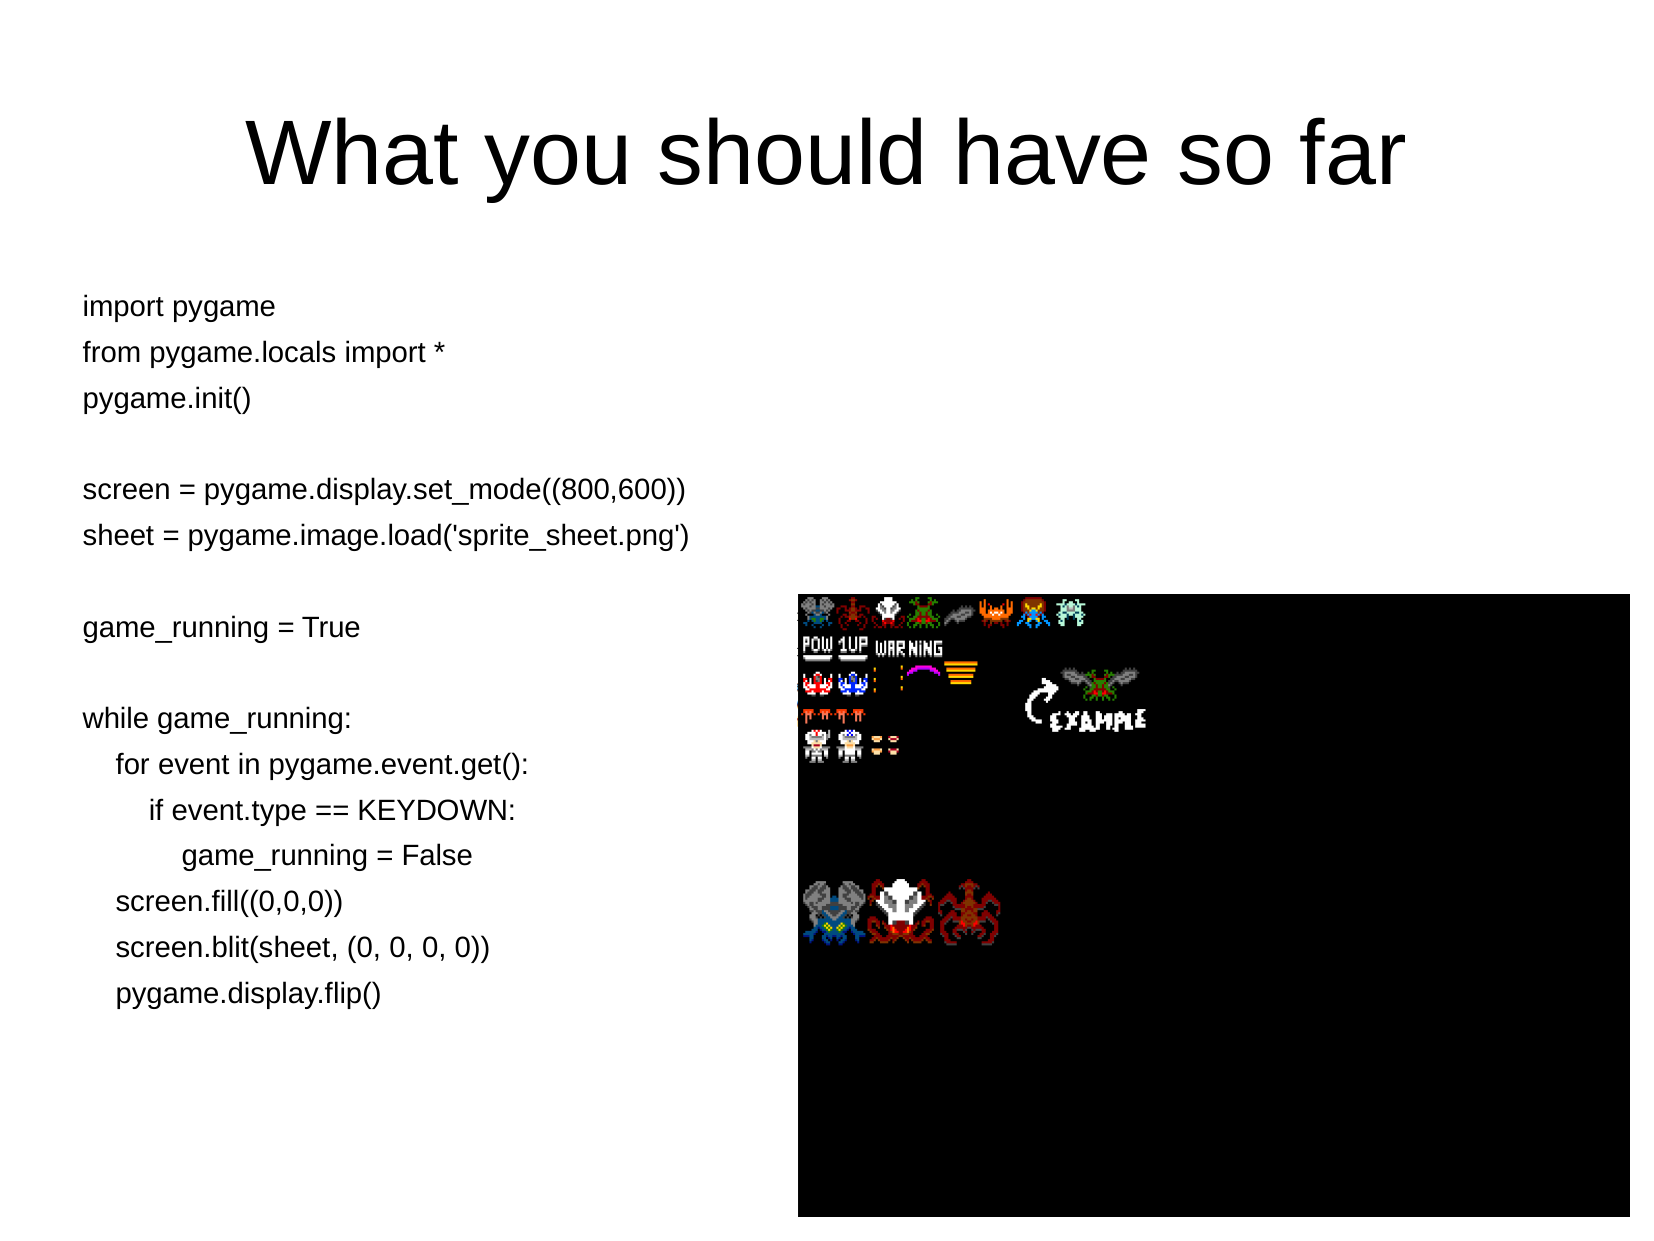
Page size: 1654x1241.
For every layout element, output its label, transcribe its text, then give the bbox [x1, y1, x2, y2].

picture [797, 594, 1630, 1217]
title What you should have so far [82, 49, 1571, 257]
list import pygame from pygame.locals import * pygame.init() screen = pygame.display.set_mode((800,600)) sheet = pygame.image.load('sprite_sheet.png') game_running = True while game_running: for event in pygame.event.get(): if event.type == KEYDOWN: game_running = False screen.fill((0,0,0)) screen.blit(sheet, (0, 0, 0, 0)) pygame.display.flip() [82, 290, 1571, 1010]
